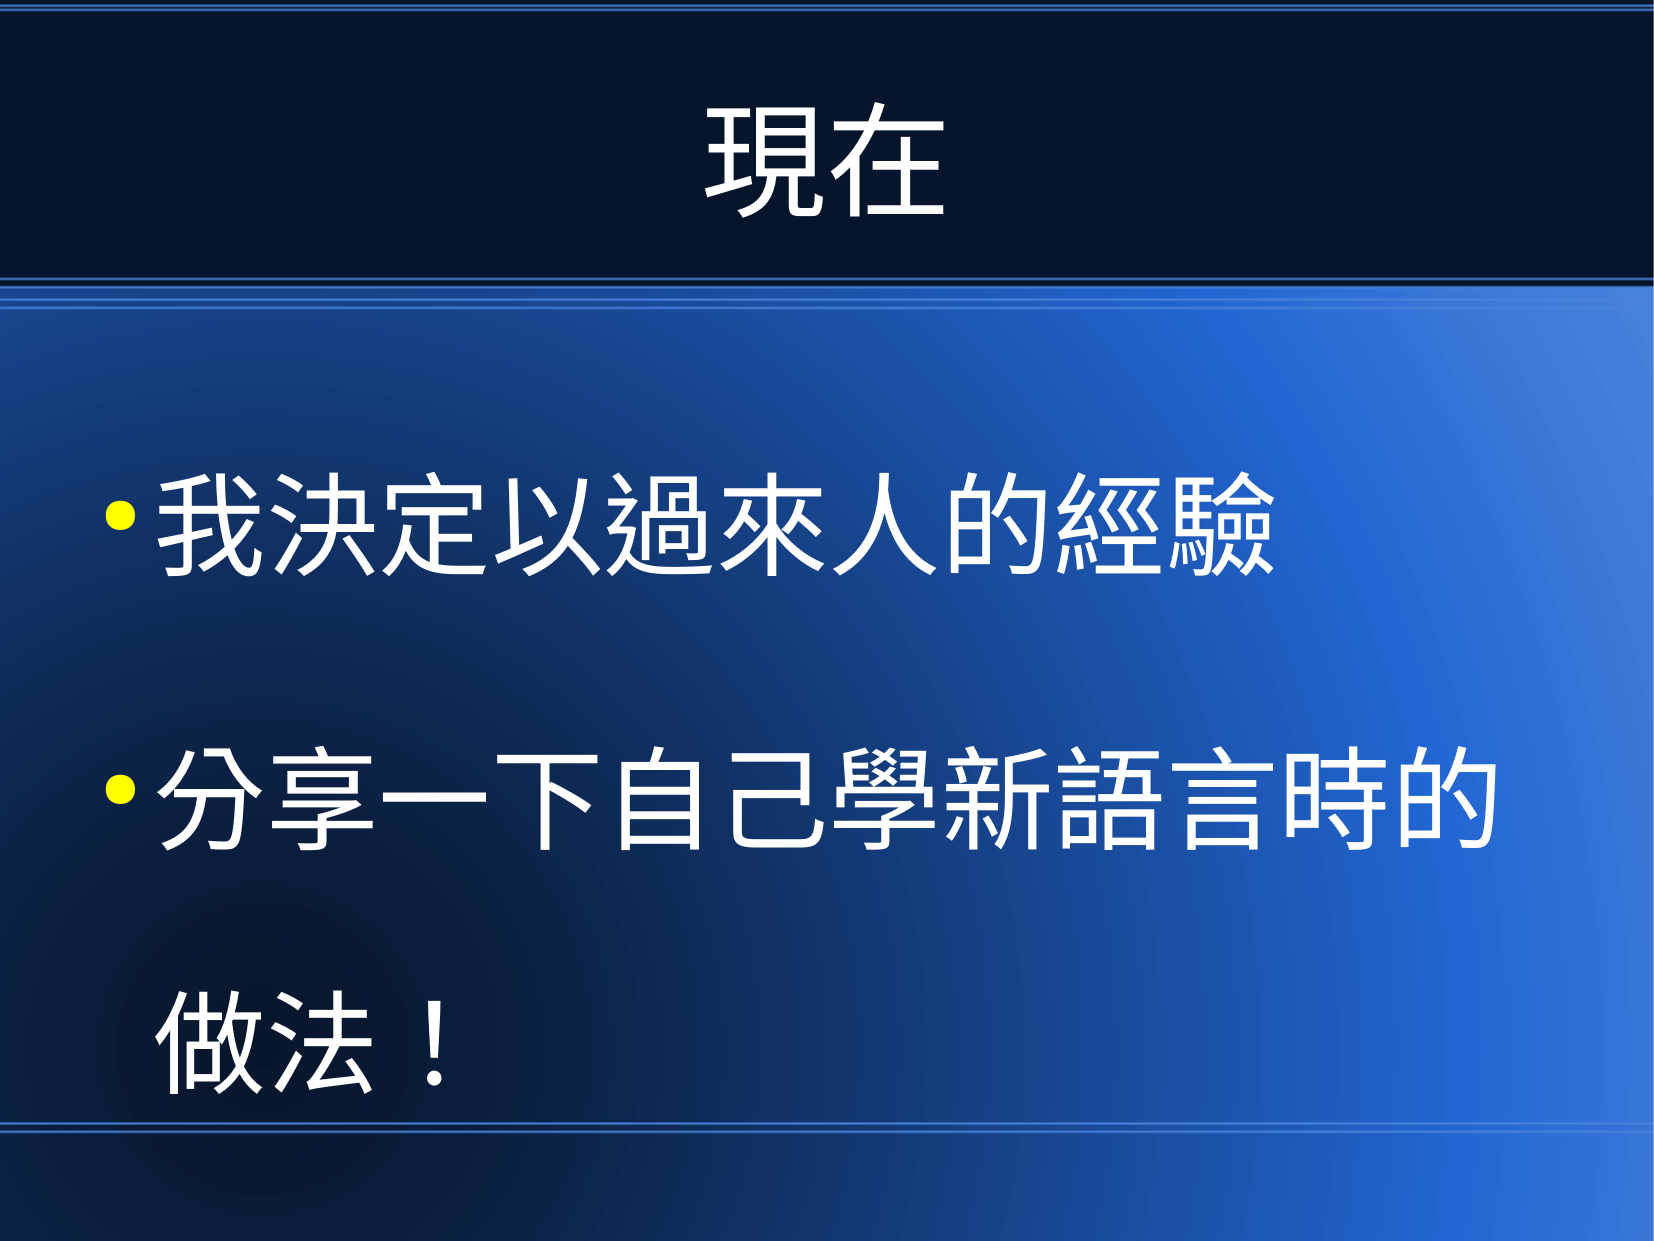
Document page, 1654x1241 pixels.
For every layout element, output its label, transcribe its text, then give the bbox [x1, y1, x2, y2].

title 現在 [82, 49, 1571, 257]
list 我決定以過來人的經驗 分享一下自己學新語言時的做法！ [82, 355, 1571, 1241]
picture [0, 0, 1654, 1241]
